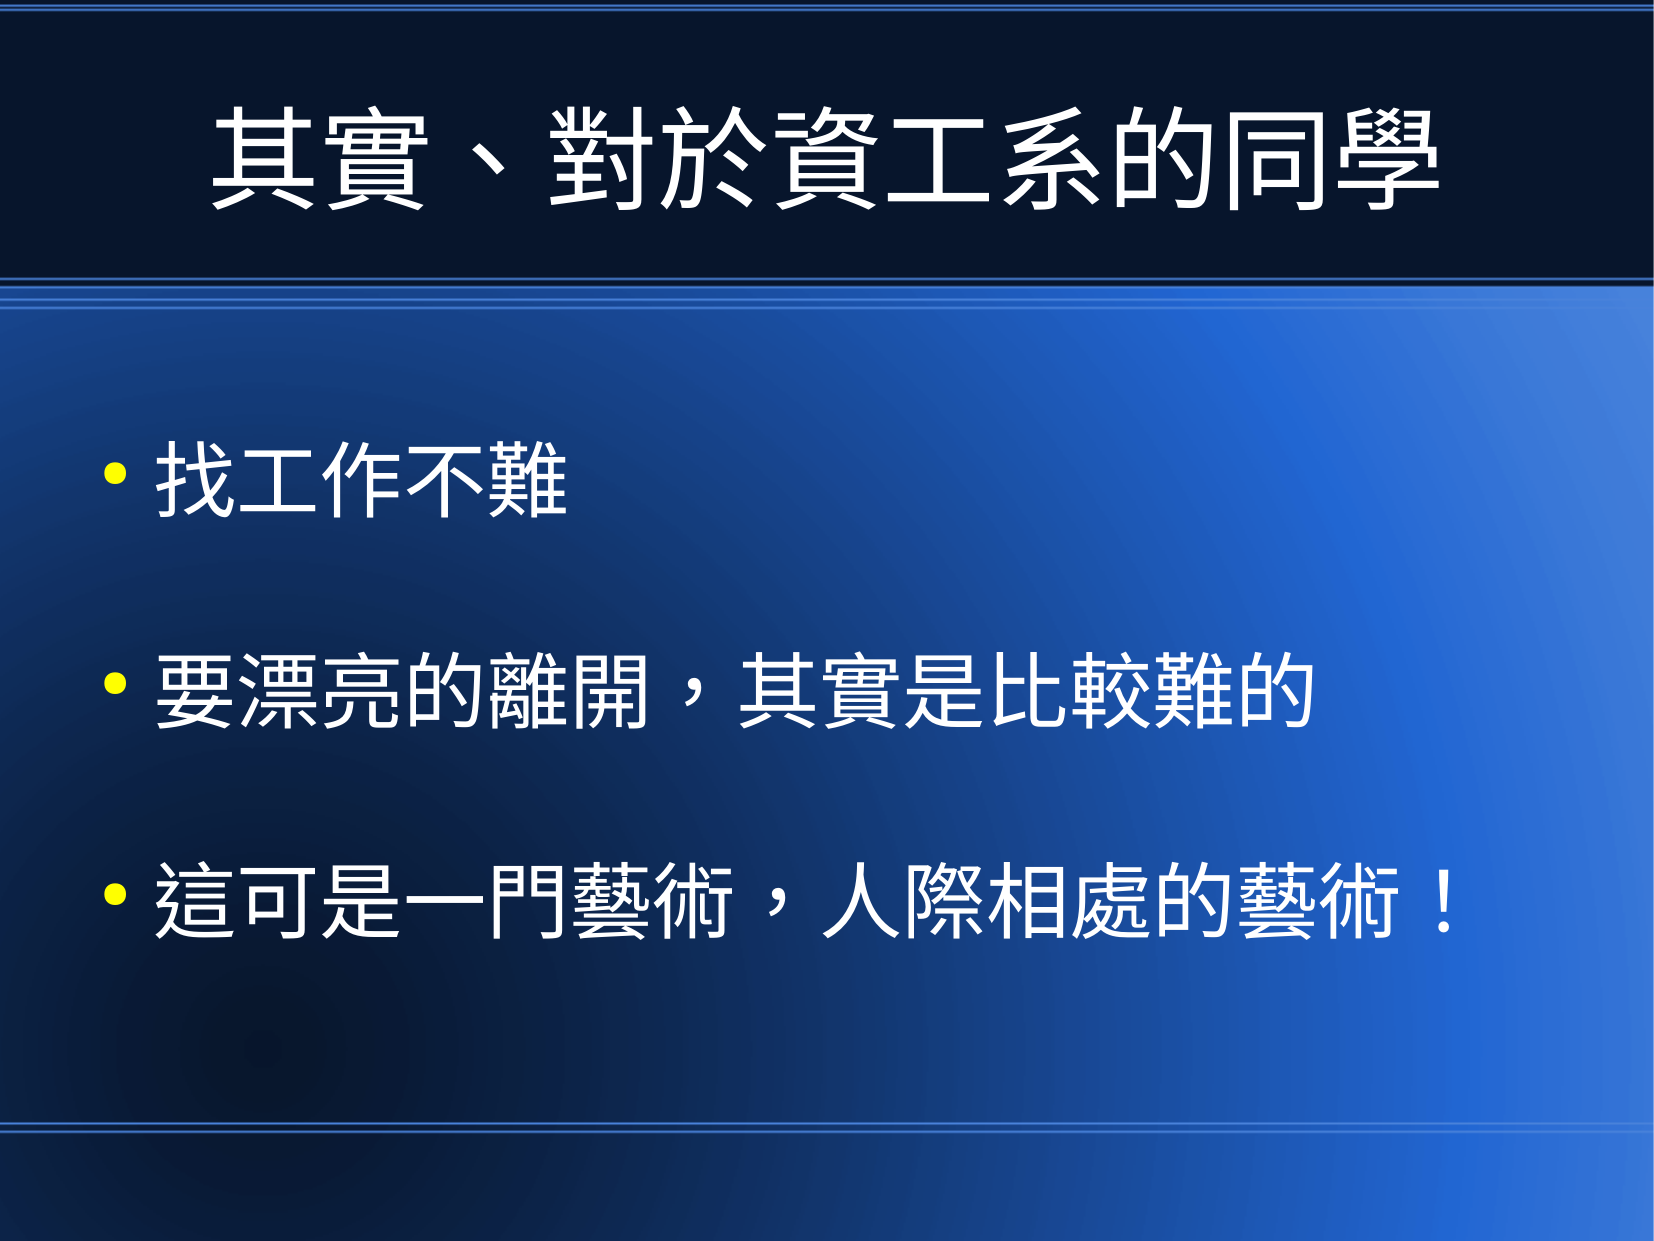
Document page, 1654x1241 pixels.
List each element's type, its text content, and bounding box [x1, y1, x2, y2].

picture [0, 0, 1654, 1241]
list 找工作不難 要漂亮的離開，其實是比較難的 這可是一門藝術，人際相處的藝術！ [82, 355, 1571, 1241]
title 其實、對於資工系的同學 [82, 49, 1571, 257]
